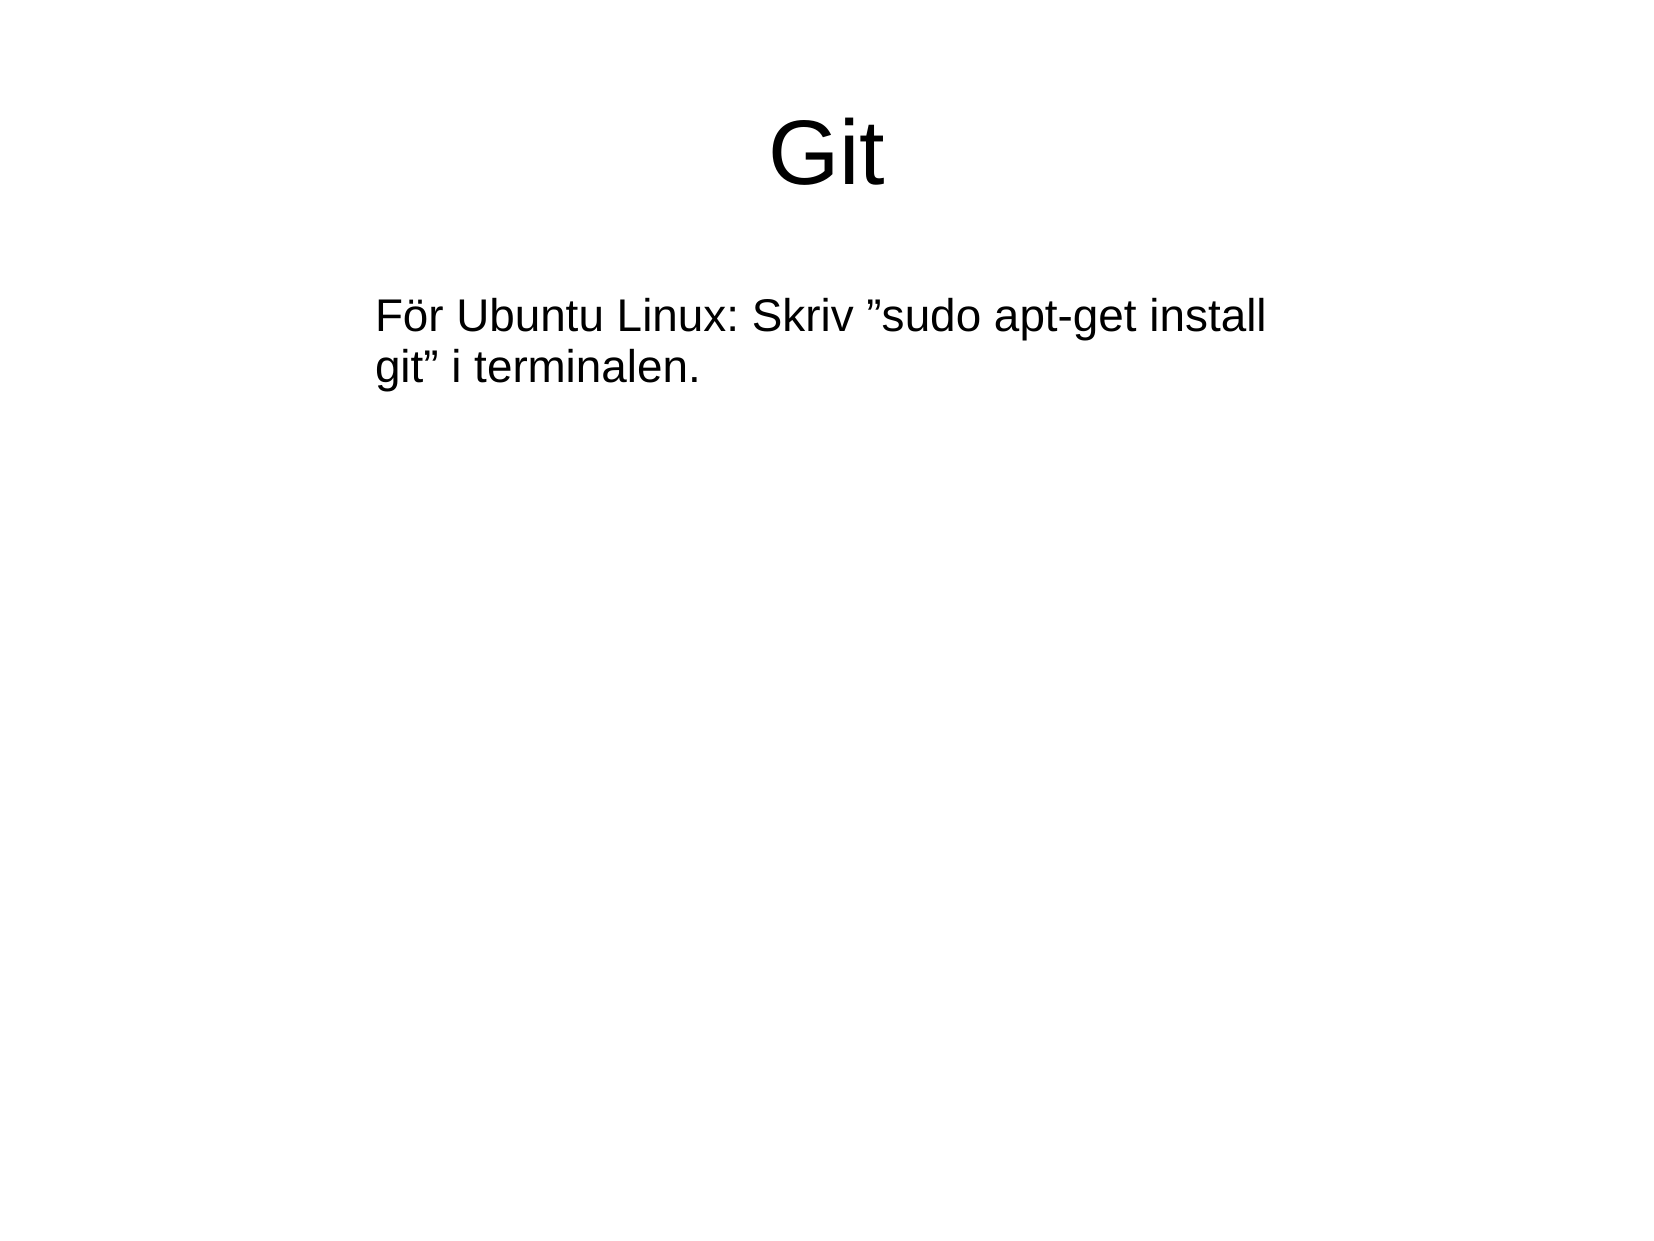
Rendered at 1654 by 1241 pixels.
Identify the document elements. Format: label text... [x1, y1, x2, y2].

subtitle För Ubuntu Linux: Skriv ”sudo apt-get install git” i terminalen. [375, 290, 1279, 1010]
title Git [82, 49, 1571, 257]
